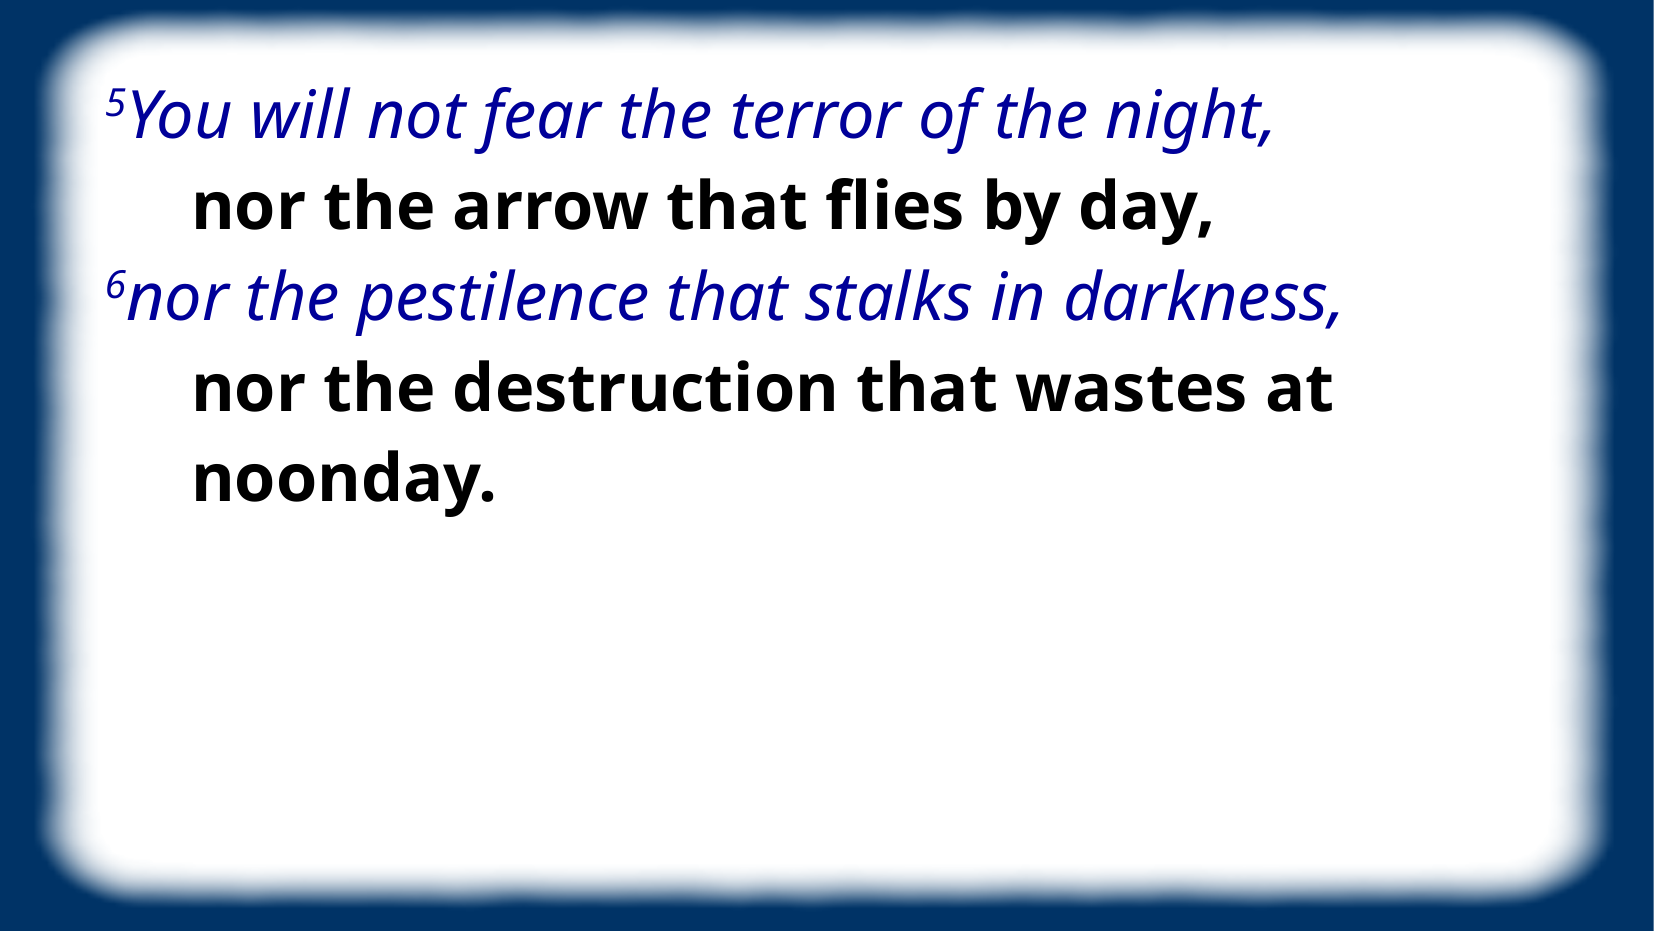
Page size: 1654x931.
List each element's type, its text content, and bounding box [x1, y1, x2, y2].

text_box 5You will not fear the terror of the night, nor the arrow that flies by day, 6nor the pestilence that stalks in darkness, nor the destruction that wastes at noonday. [90, 60, 1561, 519]
picture [0, 0, 1654, 931]
